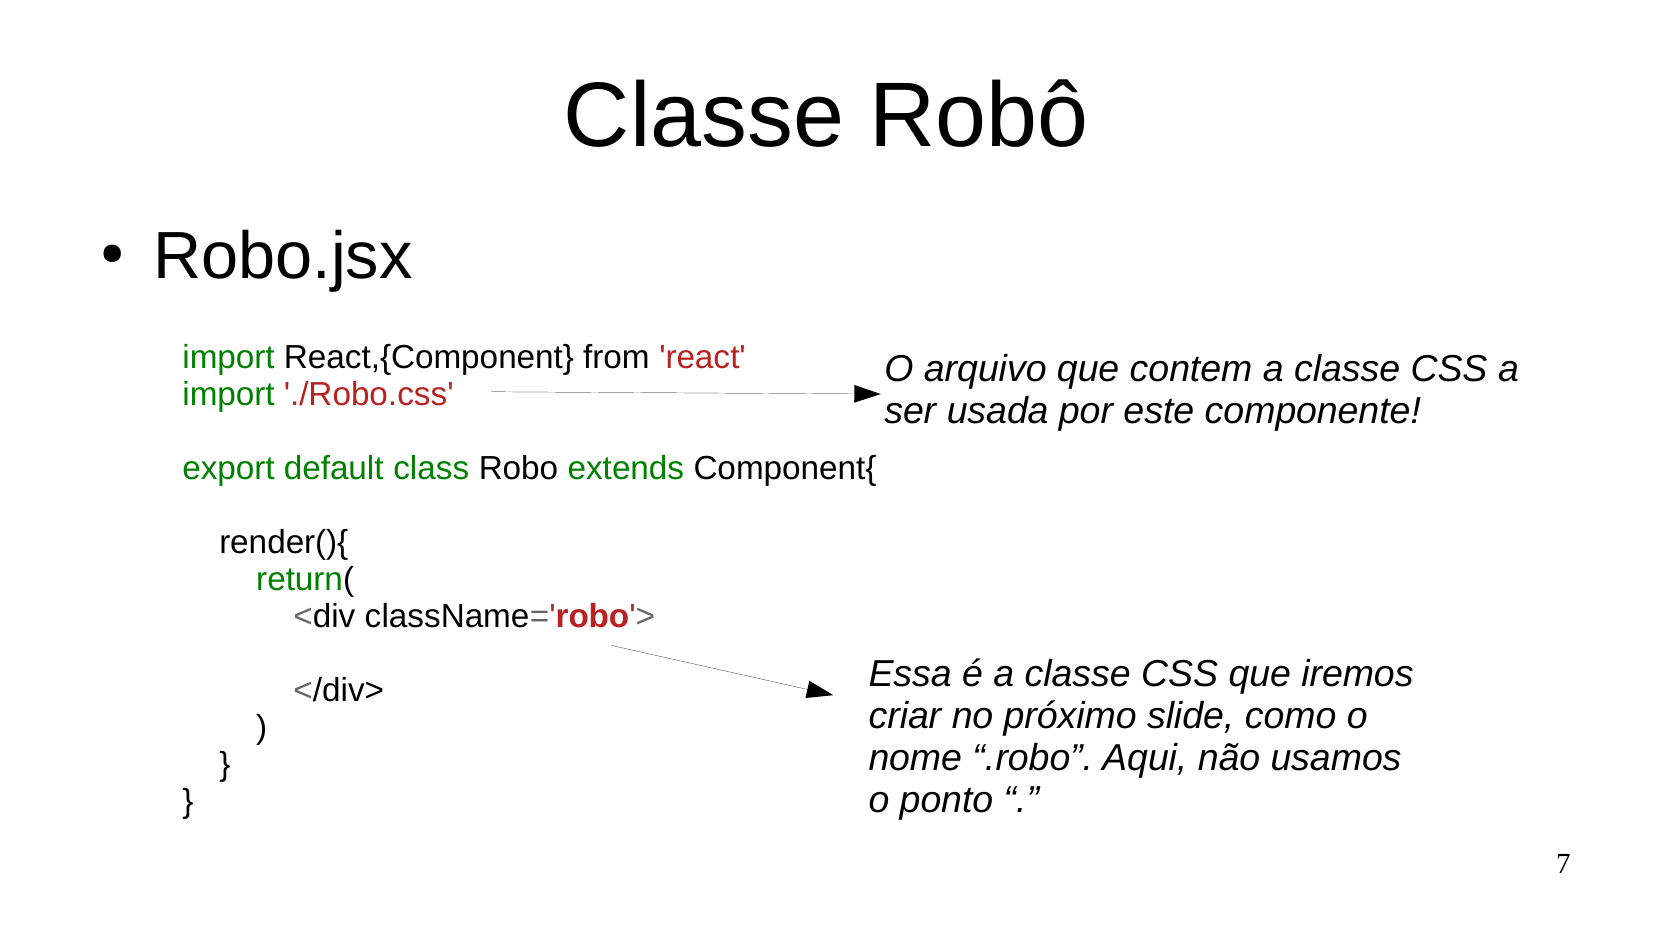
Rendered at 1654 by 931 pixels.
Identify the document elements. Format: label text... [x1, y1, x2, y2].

title Classe Robô [82, 37, 1571, 193]
text_box O arquivo que contem a classe CSS a ser usada por este componente! [869, 340, 1534, 440]
list Robo.jsx [82, 217, 1571, 758]
text_box Essa é a classe CSS que iremos criar no próximo slide, como o nome “.robo”. Aqui, não usamos o ponto “.” [853, 645, 1431, 829]
text_box import React,{Component} from 'react' import './Robo.css' export default class Robo extends Component{ render(){ return( <div className='robo'> </div> ) } } [167, 330, 1296, 827]
